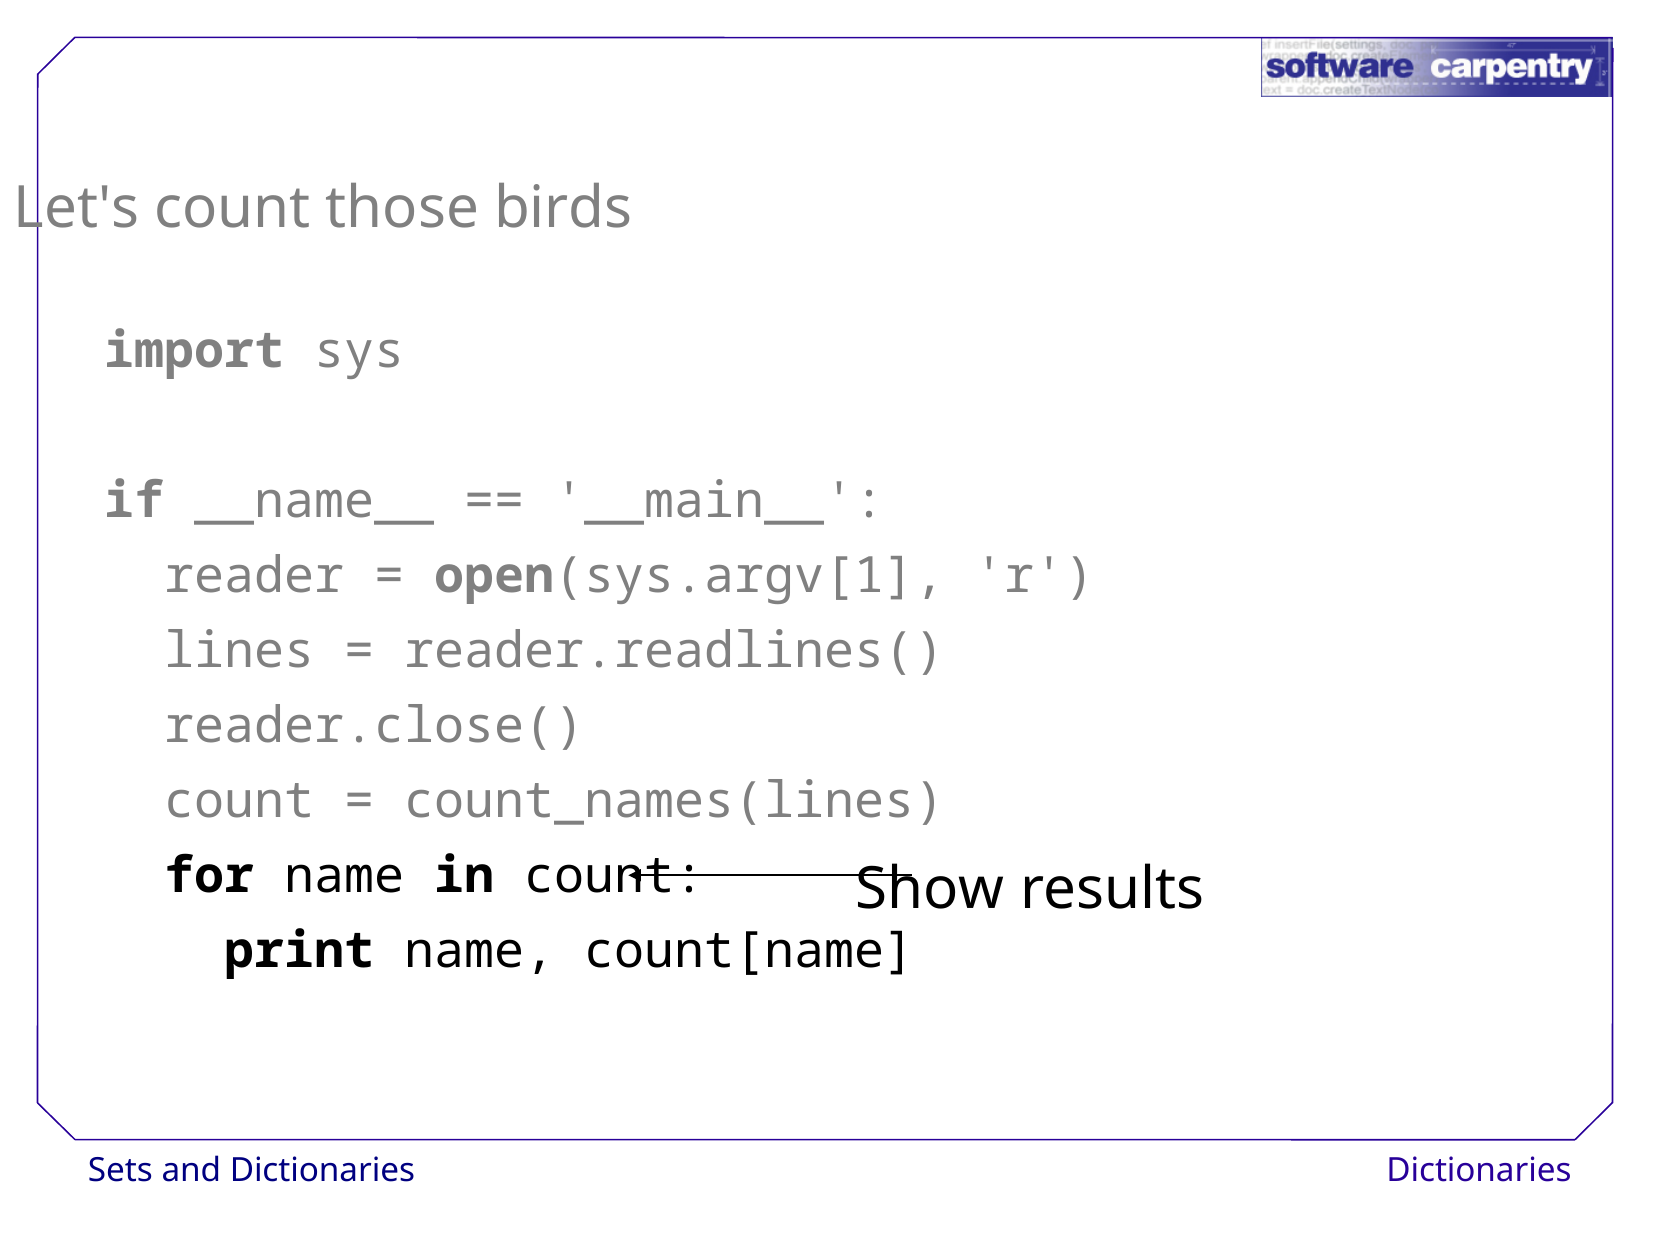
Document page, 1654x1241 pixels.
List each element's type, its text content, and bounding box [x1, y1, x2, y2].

text_box Let's count those birds [0, 126, 798, 248]
picture [1261, 39, 1613, 97]
text_box import sys if __name__ == '__main__': reader = open(sys.argv[1], 'r') lines = reader.readlines() reader.close() count = count_names(lines) for name in count: print name, count[name] [89, 294, 902, 1083]
text_box Show results [841, 807, 1370, 928]
